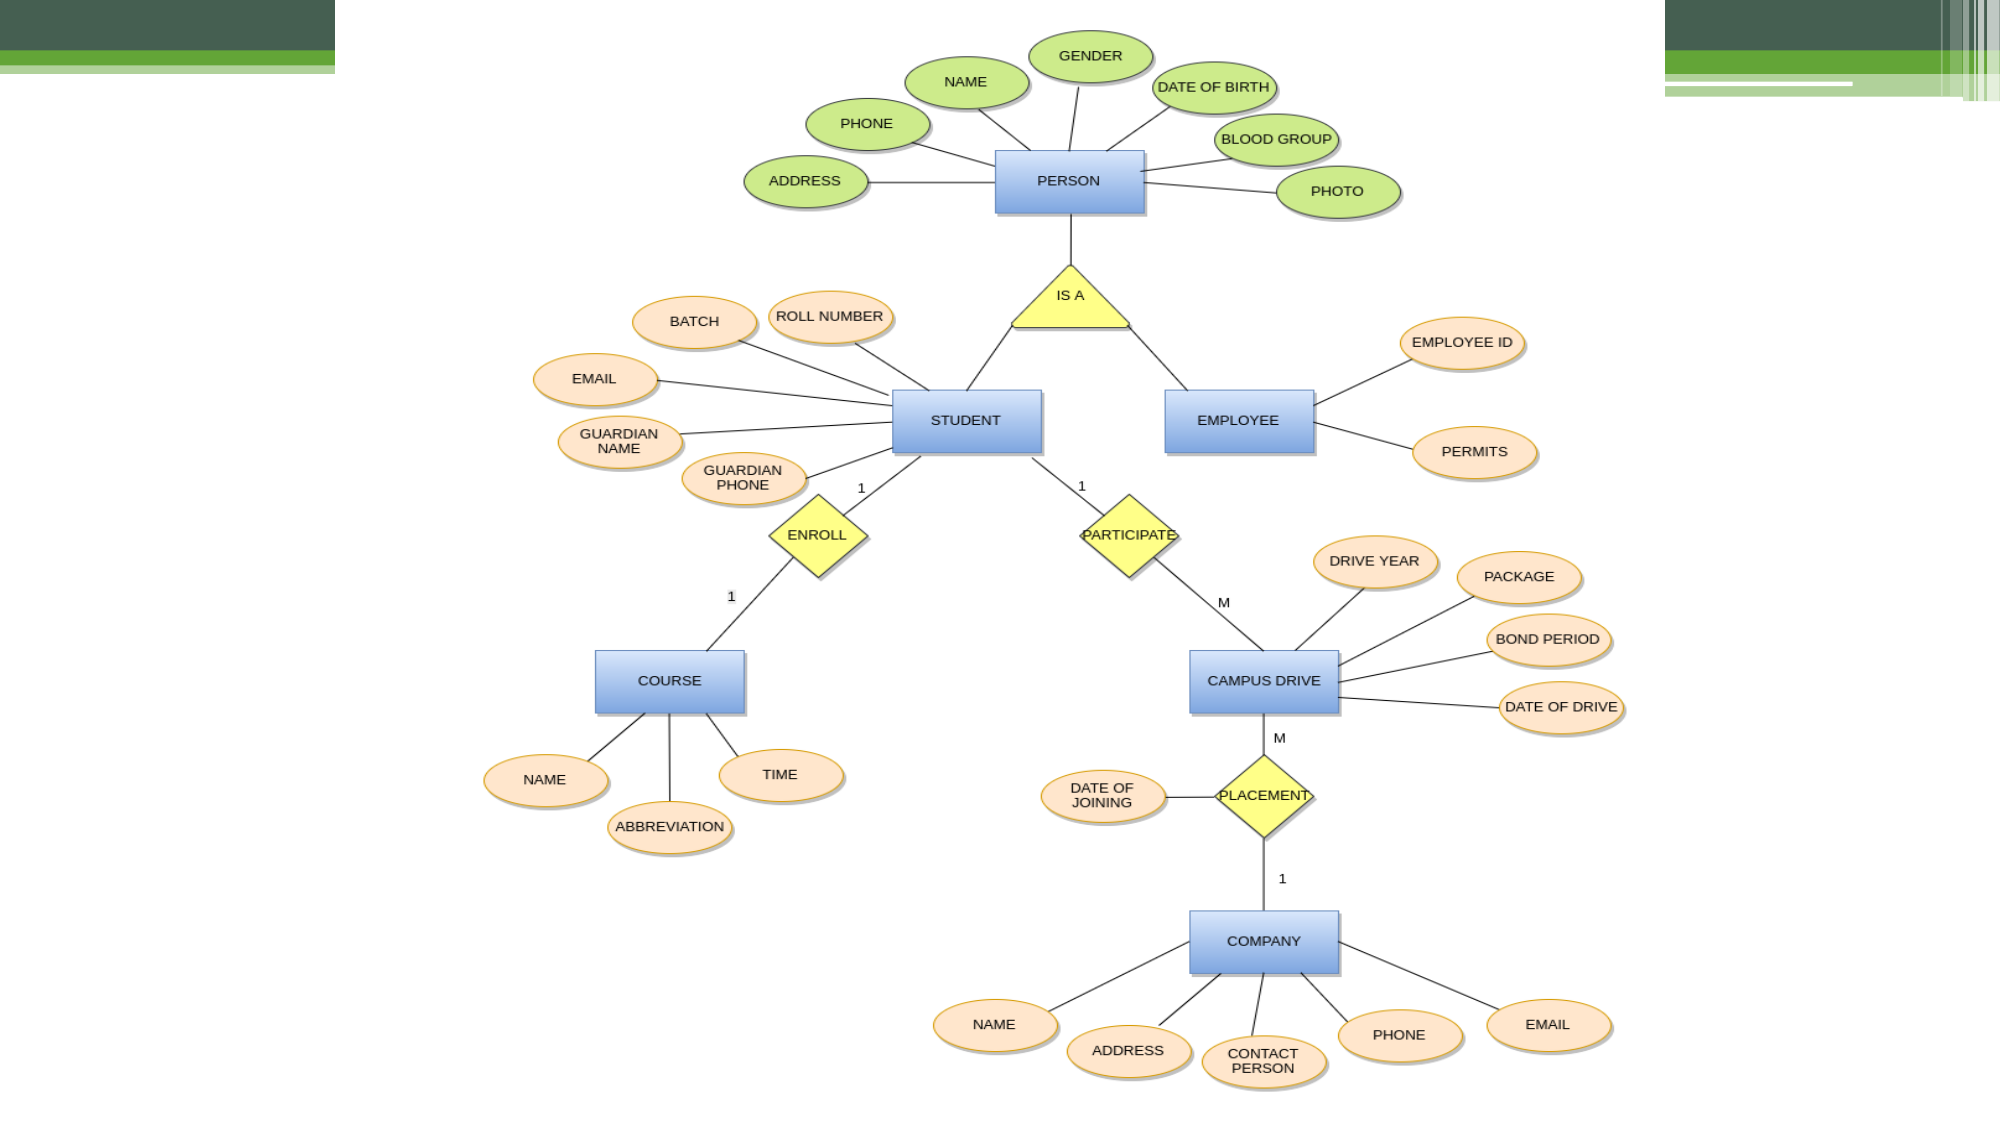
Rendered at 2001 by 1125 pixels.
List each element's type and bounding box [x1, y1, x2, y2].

picture [335, 0, 1665, 1125]
